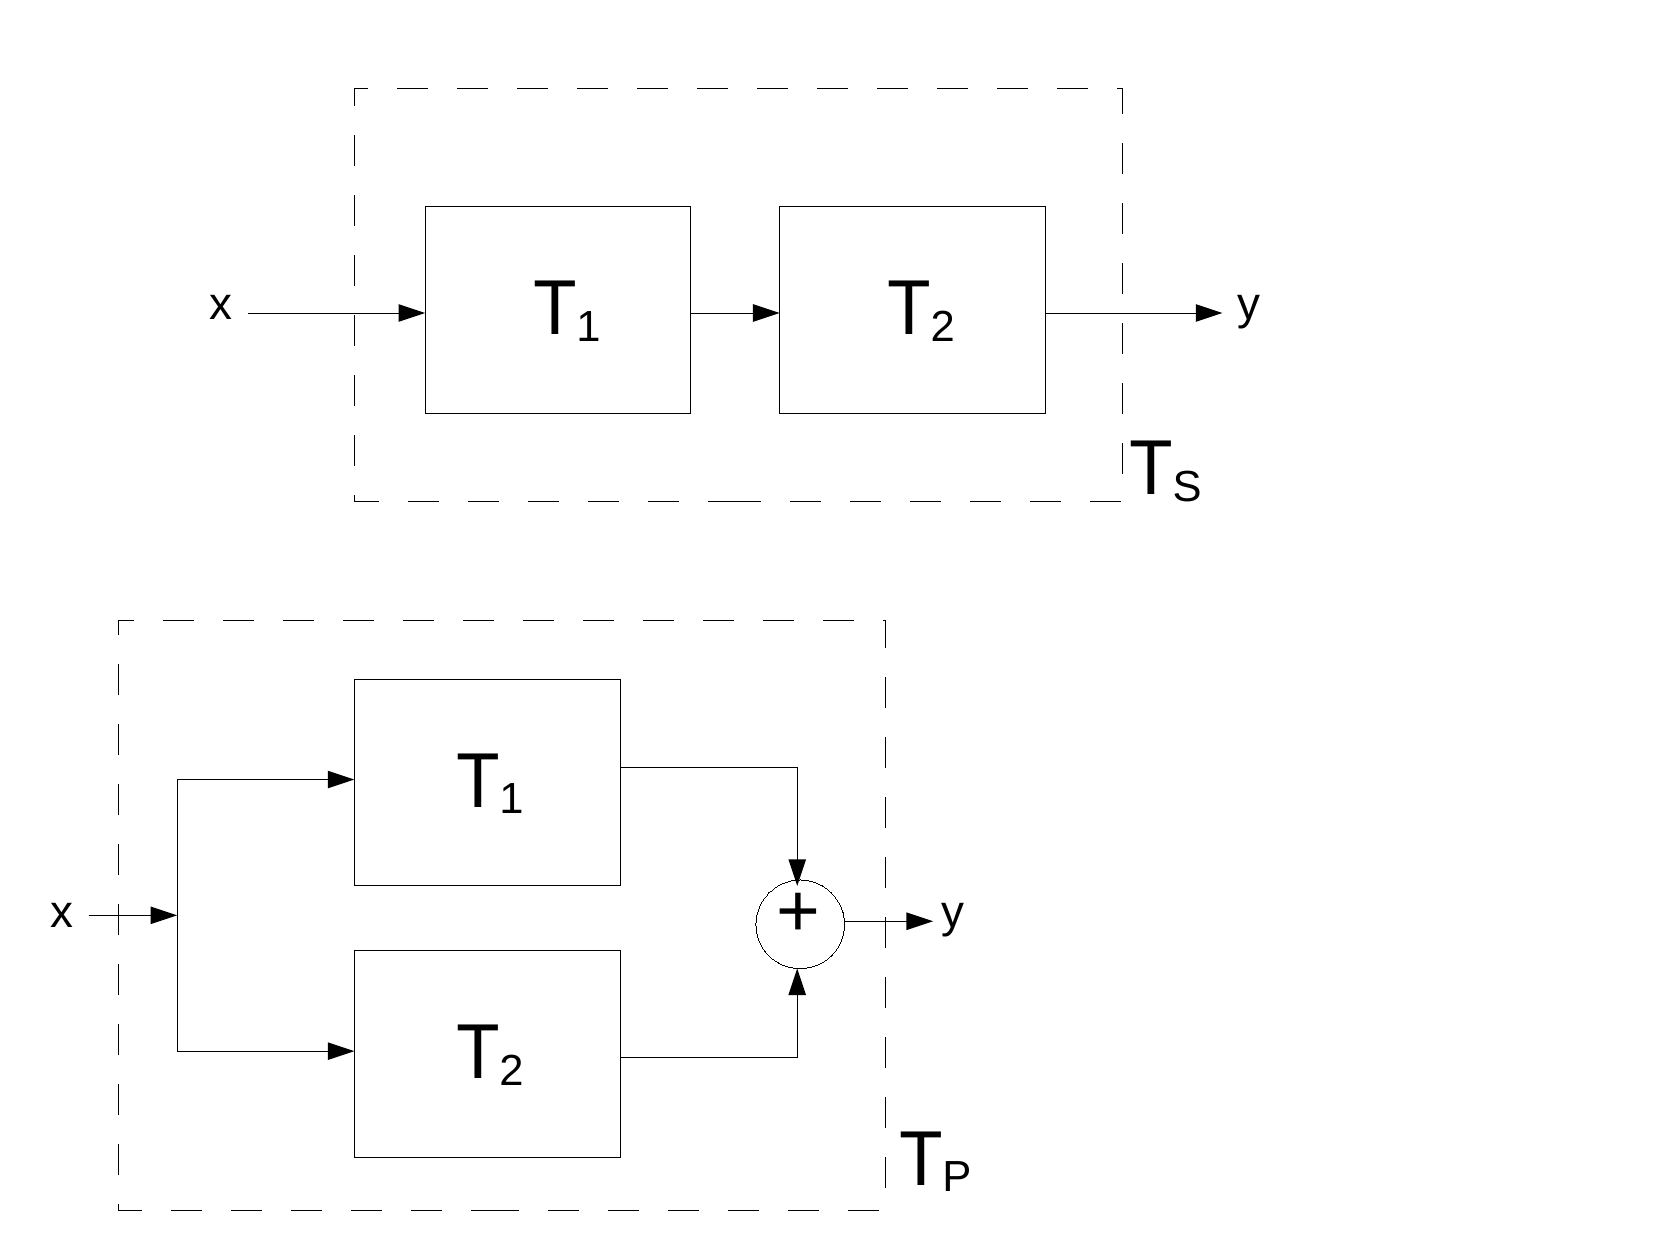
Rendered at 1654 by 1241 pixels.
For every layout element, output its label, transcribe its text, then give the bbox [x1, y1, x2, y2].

text_box T2 [874, 247, 1004, 387]
text_box y [927, 878, 981, 946]
text_box T1 [519, 247, 650, 387]
text_box + [761, 860, 851, 960]
text_box T2 [442, 991, 573, 1131]
text_box TS [1116, 406, 1247, 546]
text_box y [1222, 270, 1276, 337]
text_box T1 [442, 719, 573, 859]
text_box x [194, 270, 249, 337]
text_box TP [885, 1097, 1016, 1237]
text_box x [35, 878, 89, 946]
